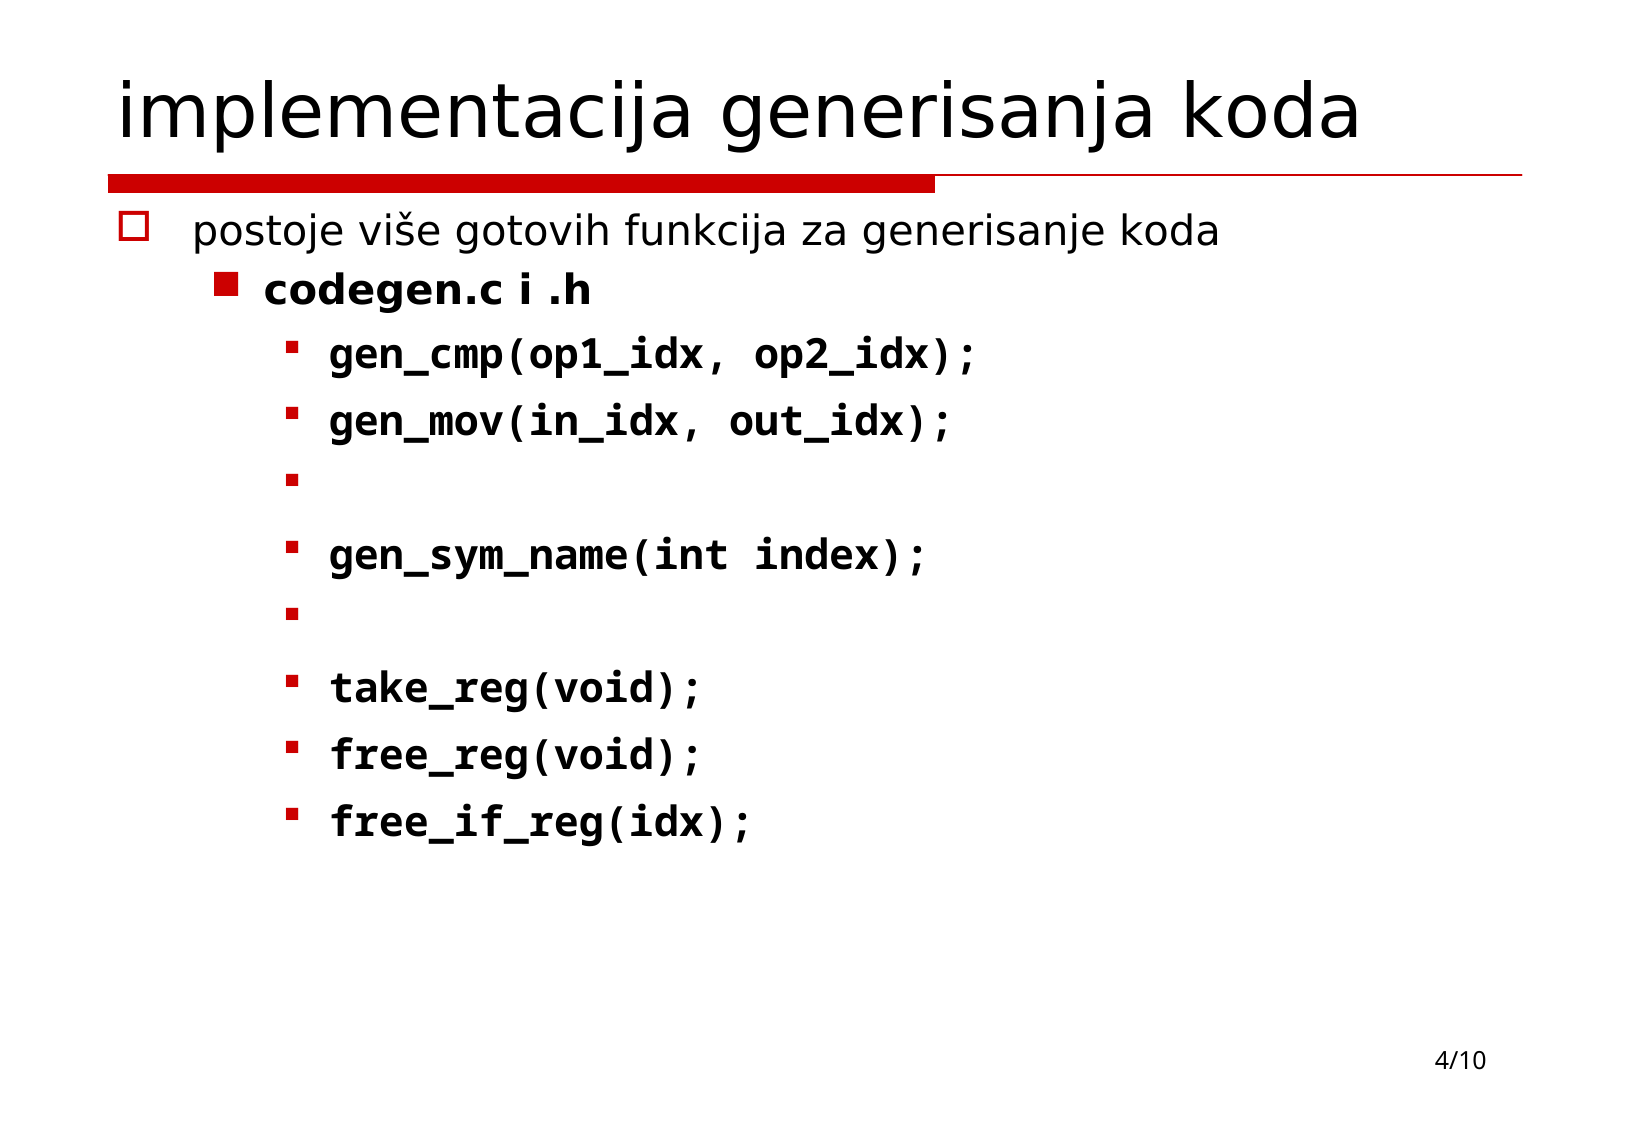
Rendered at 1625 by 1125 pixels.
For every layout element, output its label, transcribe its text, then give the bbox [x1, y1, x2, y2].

list postoje više gotovih funkcija za generisanje koda codegen.c i .h gen_cmp(op1_idx, op2_idx); gen_mov(in_idx, out_idx); gen_sym_name(int index); take_reg(void); free_reg(void); free_if_reg(idx); [100, 199, 1522, 1080]
title implementacija generisanja koda [101, 56, 1524, 163]
